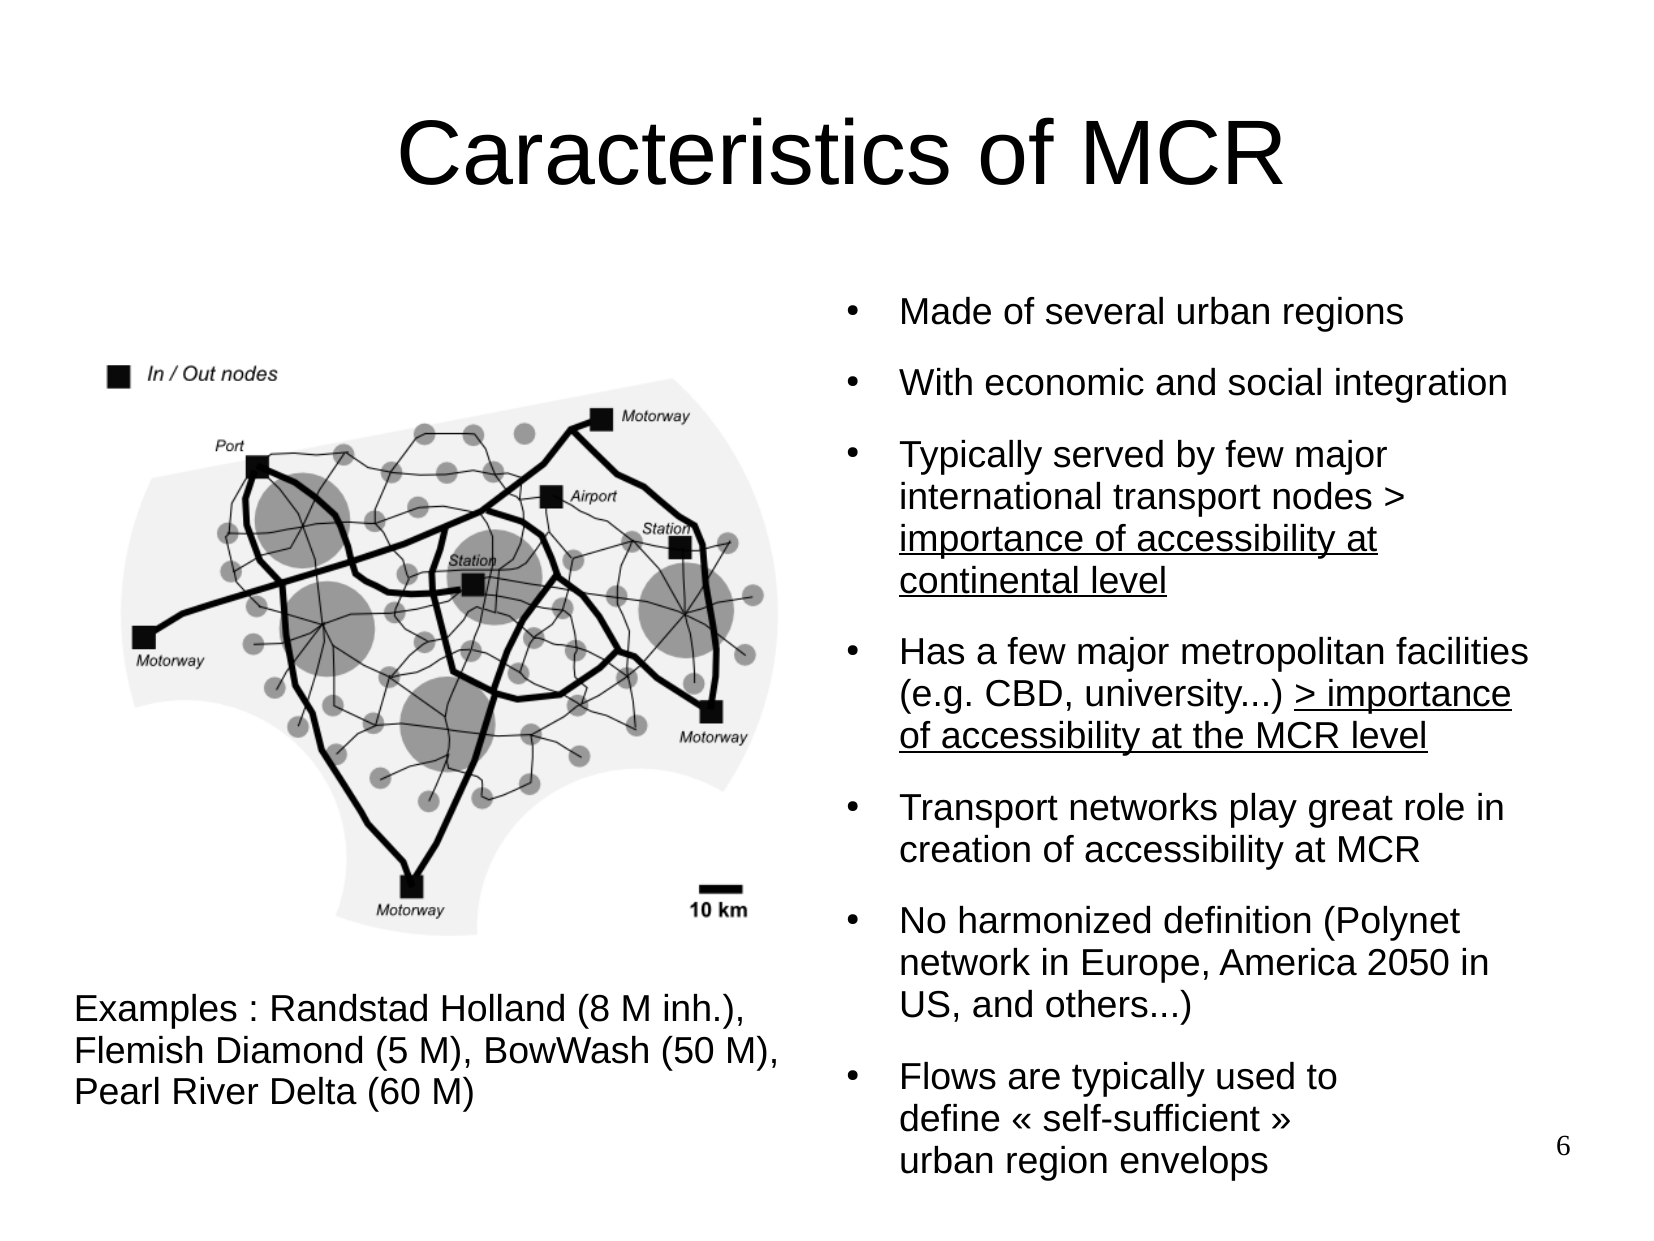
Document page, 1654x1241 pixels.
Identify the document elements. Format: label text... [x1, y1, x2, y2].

title Caracteristics of MCR [82, 49, 1571, 257]
list Made of several urban regions With economic and social integration Typically served by few major international transport nodes > importance of accessibility at continental level Has a few major metropolitan facilities (e.g. CBD, university...) > importance of accessibility at the MCR level Transport networks play great role in creation of accessibility at MCR No harmonized definition (Polynet network in Europe, America 2050 in US, and others...) Flows are typically used to define « self-sufficient » urban region envelops [828, 290, 1539, 1010]
text_box Examples : Randstad Holland (8 M inh.), Flemish Diamond (5 M), BowWash (50 M), Pearl River Delta (60 M) [59, 979, 902, 1205]
picture [87, 351, 789, 949]
